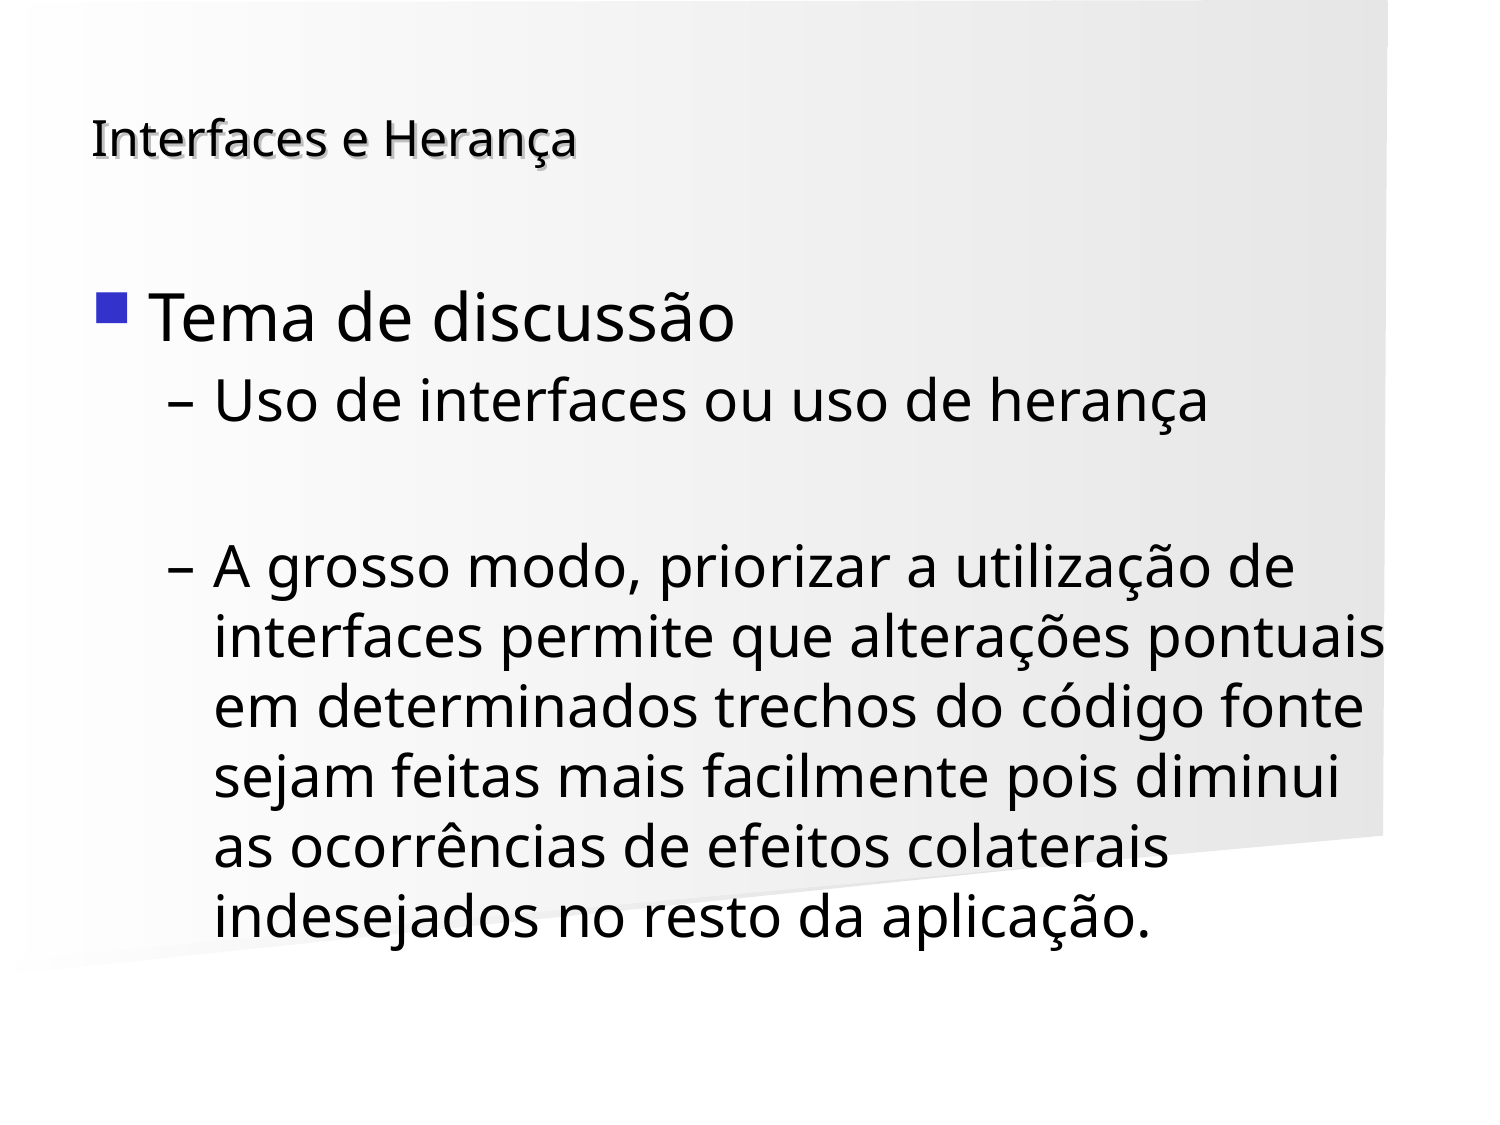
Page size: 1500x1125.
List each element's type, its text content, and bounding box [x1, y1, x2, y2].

title Interfaces e Herança [76, 42, 1427, 231]
list Tema de discussão Uso de interfaces ou uso de herança A grosso modo, priorizar a utilização de interfaces permite que alterações pontuais em determinados trechos do código fonte sejam feitas mais facilmente pois diminui as ocorrências de efeitos colaterais indesejados no resto da aplicação. [76, 267, 1427, 1104]
